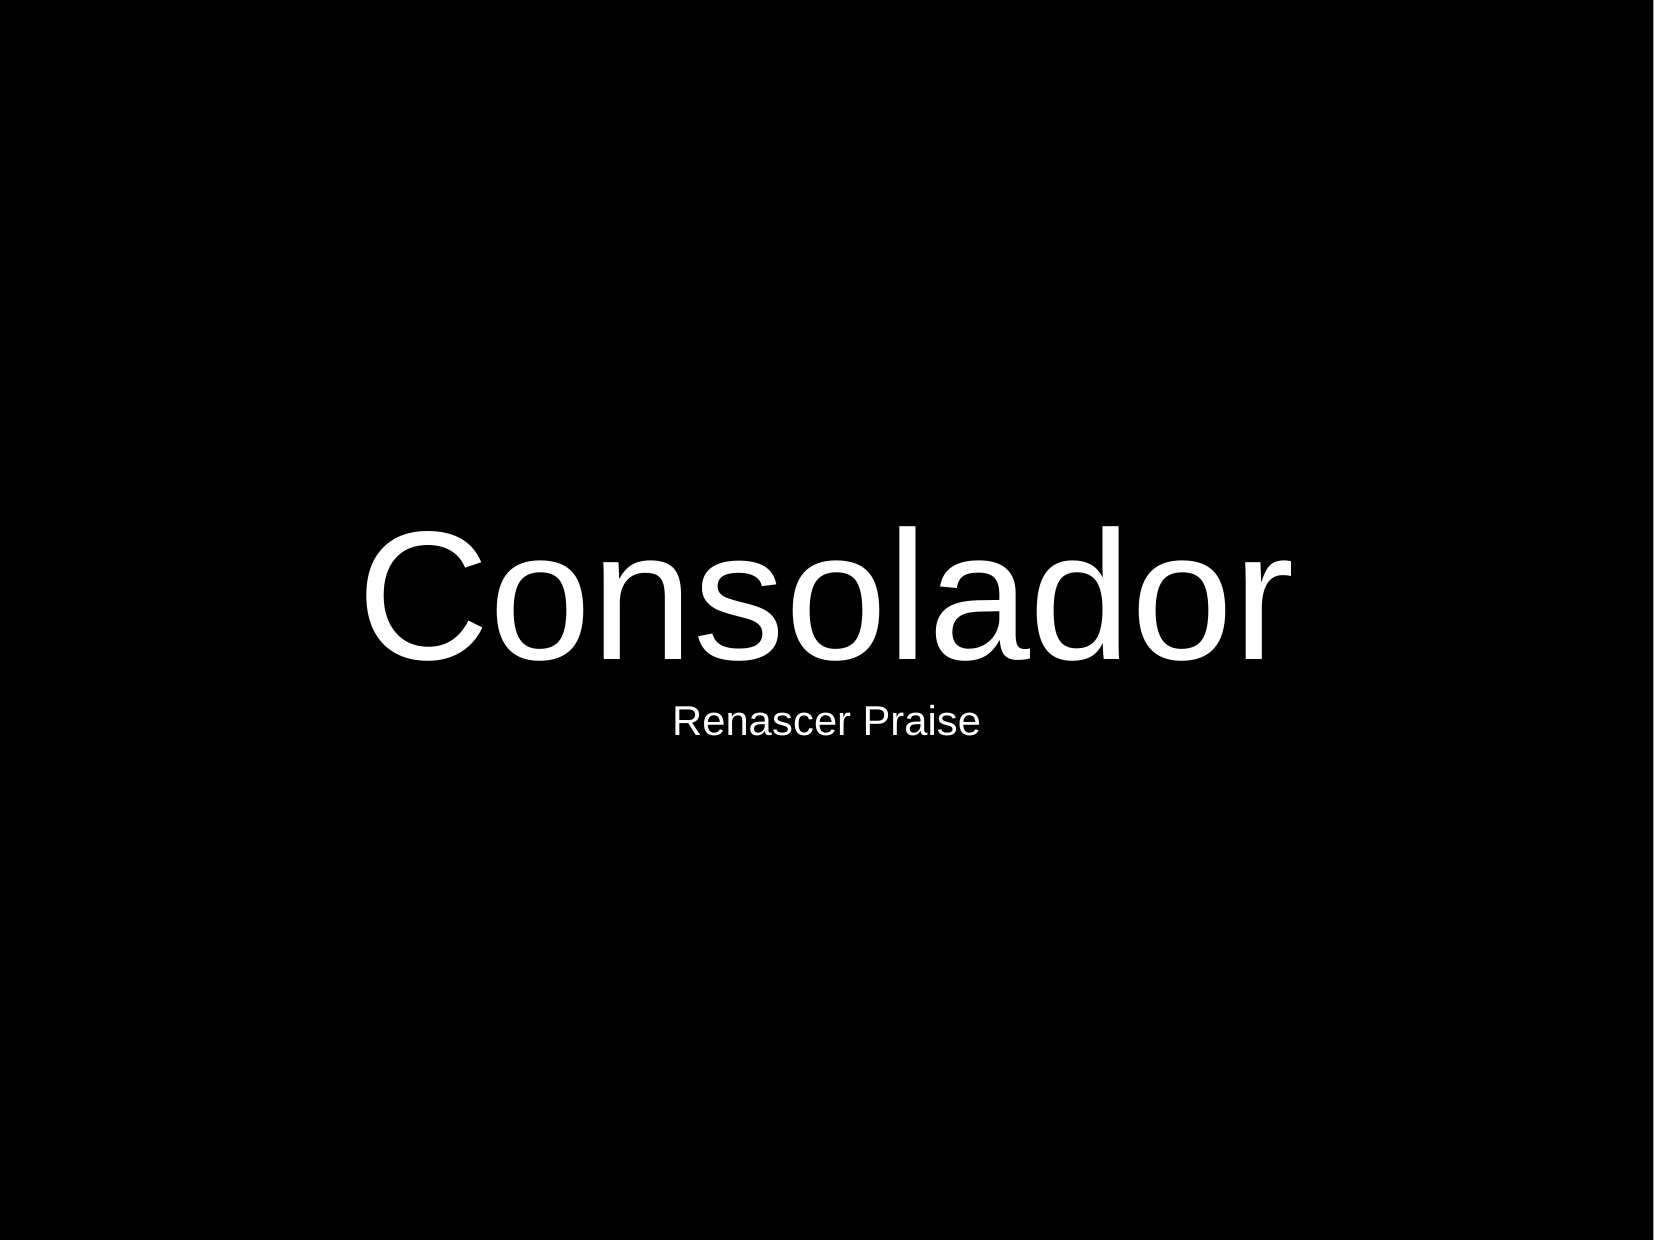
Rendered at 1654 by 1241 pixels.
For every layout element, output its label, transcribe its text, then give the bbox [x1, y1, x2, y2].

subtitle Consolador Renascer Praise [59, 35, 1595, 1203]
